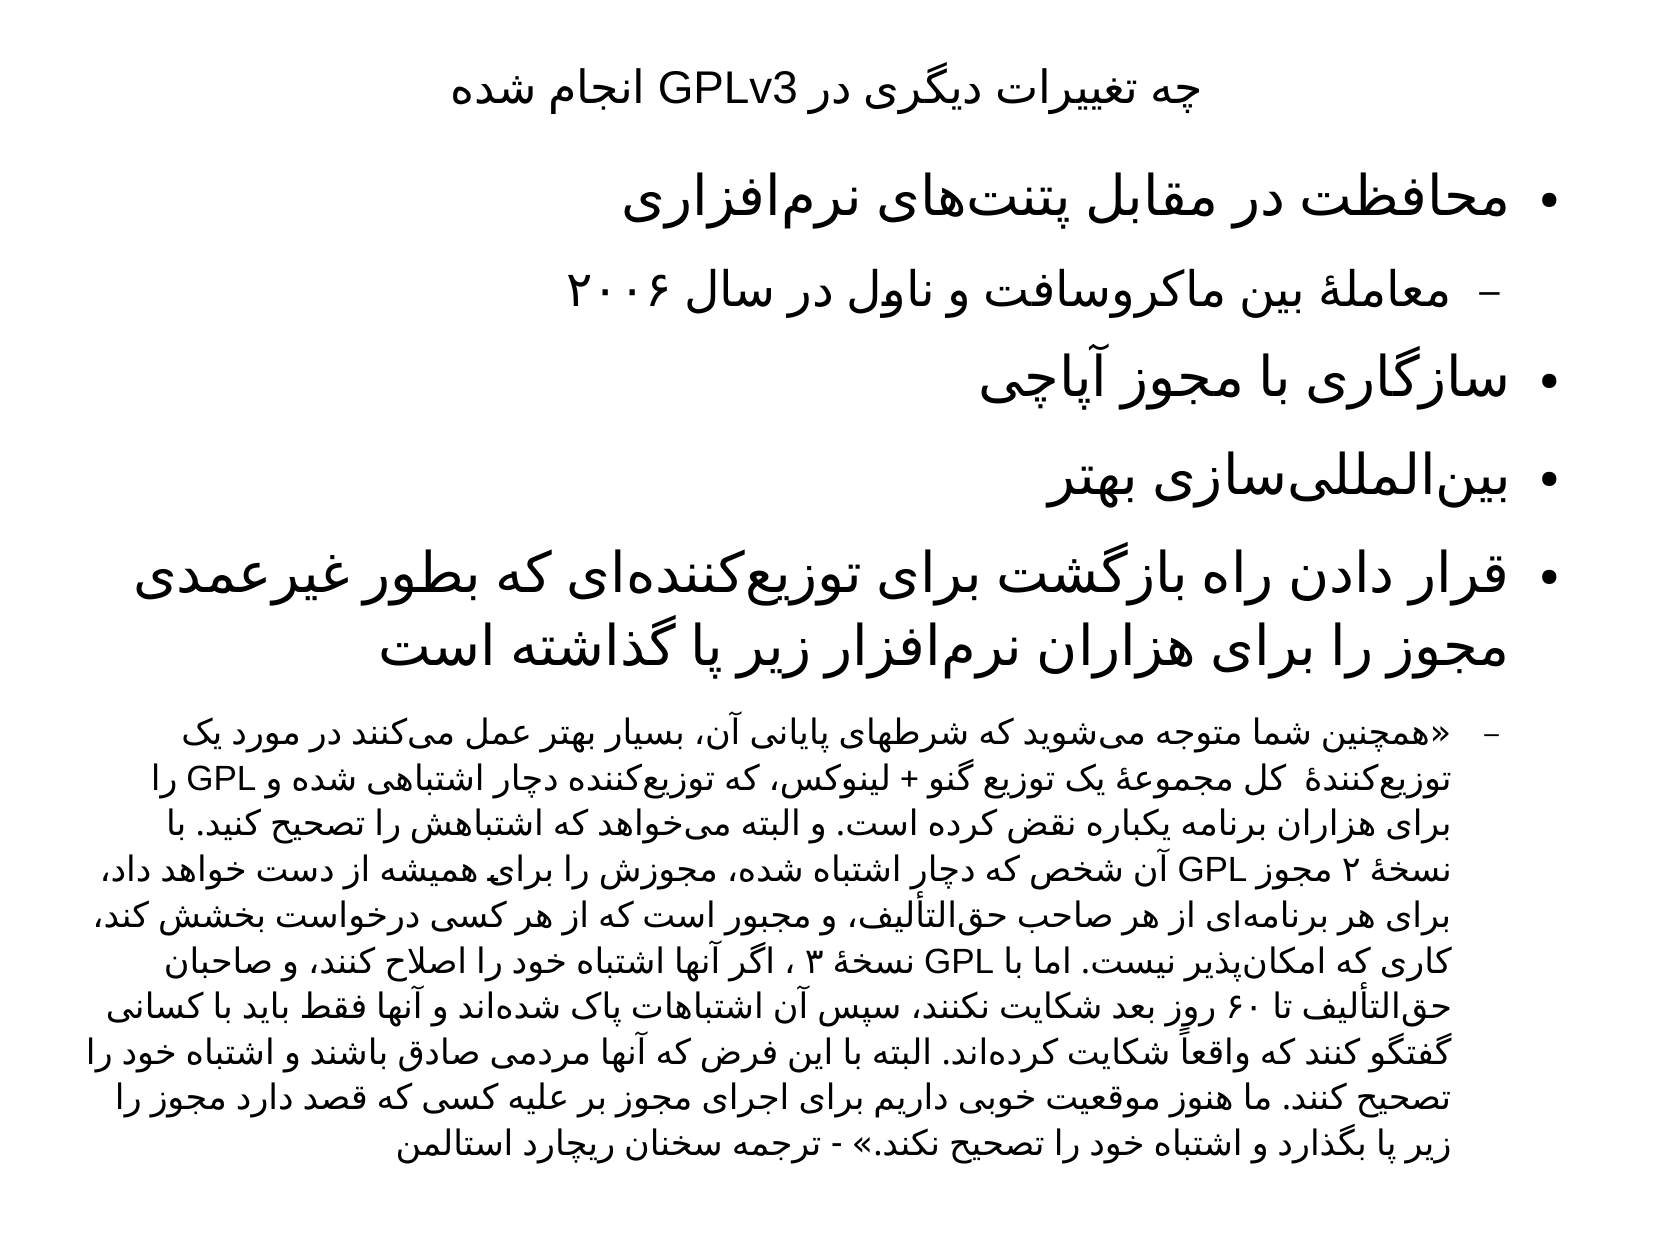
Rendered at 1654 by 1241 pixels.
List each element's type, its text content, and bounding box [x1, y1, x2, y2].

list محافظت در مقابل پتنت‌های نرم‌افزاری معاملهٔ بین ماکروسافت و ناول در سال ۲۰۰۶ سازگاری با مجوز آپاچی بین‌المللی‌سازی بهتر قرار دادن راه بازگشت برای توزیع‌کننده‌ای که بطور غیرعمدی مجوز را برای هزاران نرم‌افزار زیر پا گذاشته است «همچنین شما متوجه می‌شوید که شرطهای پایانی آن، بسیار بهتر عمل می‌کنند در مورد یک توزیع‌کنندهٔ کل مجموعهٔ یک توزیع گنو + لینوکس، که توزیع‌کننده دچار اشتباهی شده و GPL را برای هزاران برنامه یکباره نقض کرده است. و البته می‌خواهد که اشتباهش را تصحیح کنید. با نسخهٔ ۲ مجوز GPL آن شخص که دچار اشتباه شده، مجوزش را برای همیشه از دست خواهد داد، برای هر برنامه‌ای از هر صاحب حق‌التألیف، و مجبور است که از هر کسی درخواست بخشش کند، کاری که امکان‌پذیر نیست. اما با GPL نسخهٔ ۳ ، اگر آنها اشتباه خود را اصلاح کنند، و صاحبان حق‌التألیف تا ۶۰ روز بعد شکایت نکنند، سپس آن اشتباهات پاک شده‌اند و آنها فقط باید با کسانی گفتگو کنند که واقعاً شکایت کرده‌اند. البته با این فرض که آنها مردمی صادق باشند و اشتباه خود را تصحیح کنند. ما هنوز موقعیت خوبی داریم برای اجرای مجوز بر علیه کسی که قصد دارد مجوز را زیر پا بگذارد و اشتباه خود را تصحیح نکند.» - ترجمه سخنان ریچارد استالمن [82, 165, 1571, 1171]
title چه تغییرات دیگری در GPLv3 انجام شده [82, 49, 1571, 136]
